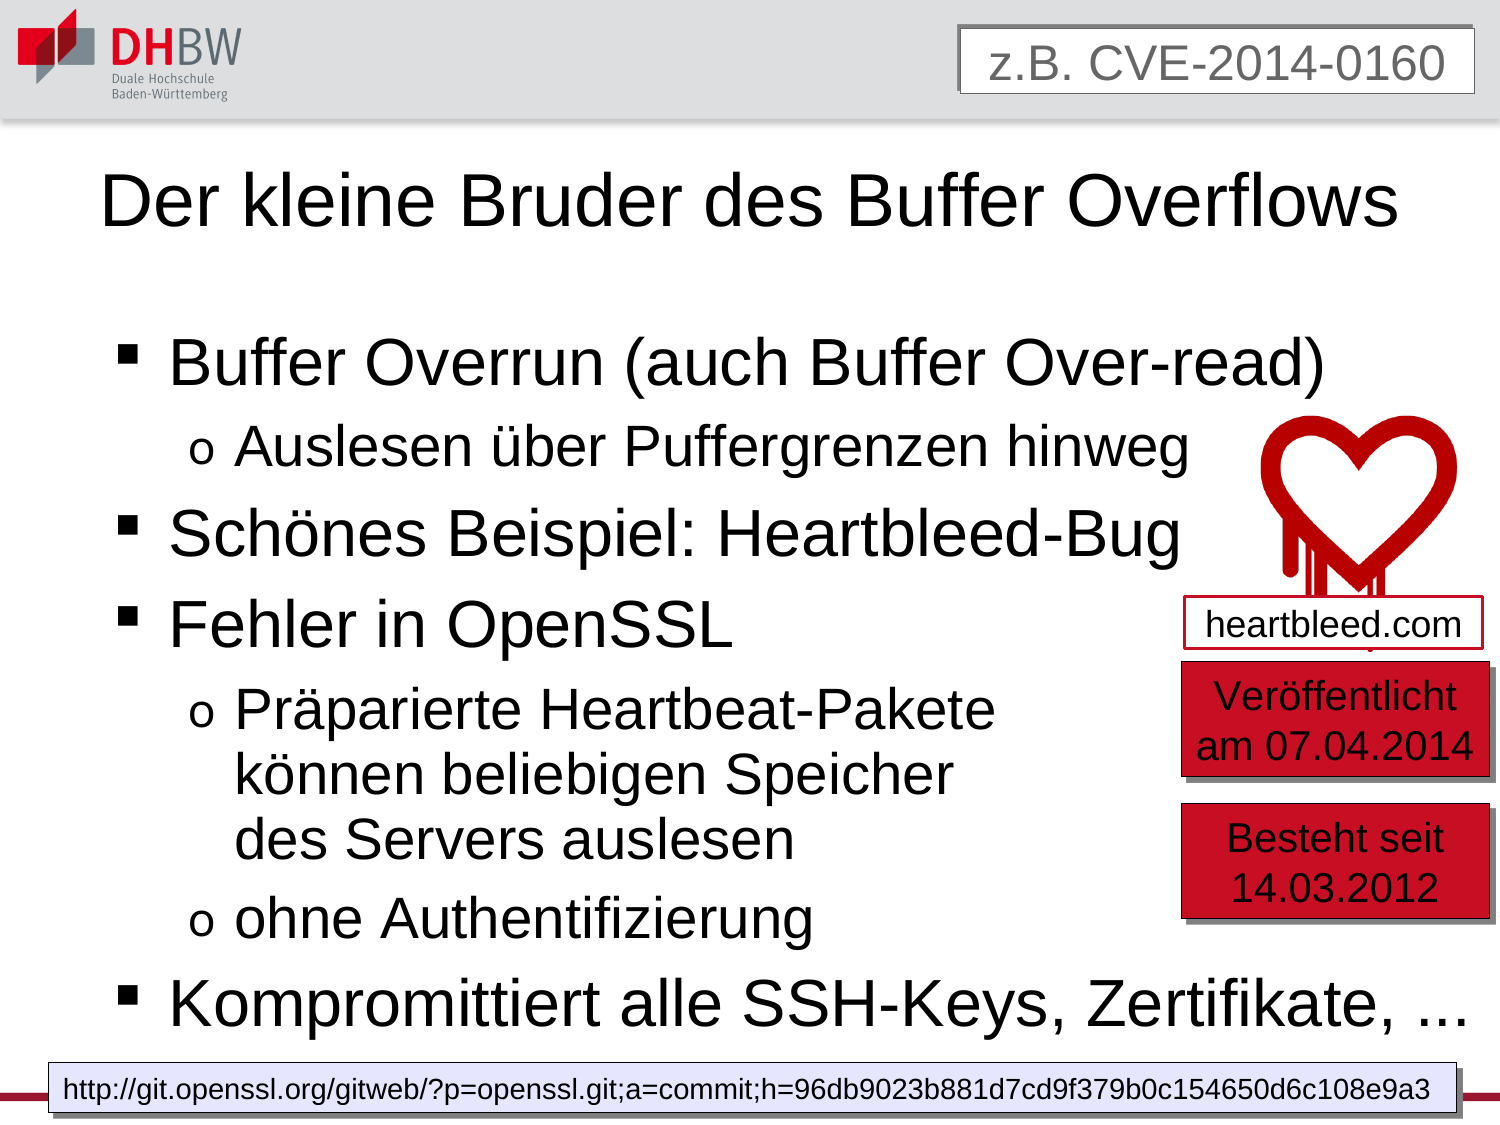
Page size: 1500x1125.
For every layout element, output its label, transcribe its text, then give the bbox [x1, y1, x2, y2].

list Kompromittiert alle SSH-Keys, Zertifikate, ... [112, 966, 1481, 1042]
picture [0, 0, 1500, 134]
picture [0, 266, 1500, 1121]
text_box Besteht seit 14.03.2012 [1481, 803, 1490, 919]
text_box z.B. CVE-2014-0160 [960, 28, 1475, 94]
text_box http://git.openssl.org/gitweb/?p=openssl.git;a=commit;h=96db9023b881d7cd9f379b0c154650d6c108e9a3 [48, 1062, 1457, 1113]
title Der kleine Bruder des Buffer Overflows [0, 134, 1500, 266]
list Fehler in OpenSSL Präparierte Heartbeat-Pakete können beliebigen Speicher des Servers auslesen ohne Authentifizierung [112, 587, 1481, 966]
list Buffer Overrun (auch Buffer Over-read) Auslesen über Puffergrenzen hinweg Schönes Beispiel: Heartbleed-Bug [112, 324, 1481, 582]
text_box Veröffentlicht am 07.04.2014 [1481, 661, 1490, 777]
text_box heartbleed.com [1184, 596, 1483, 649]
